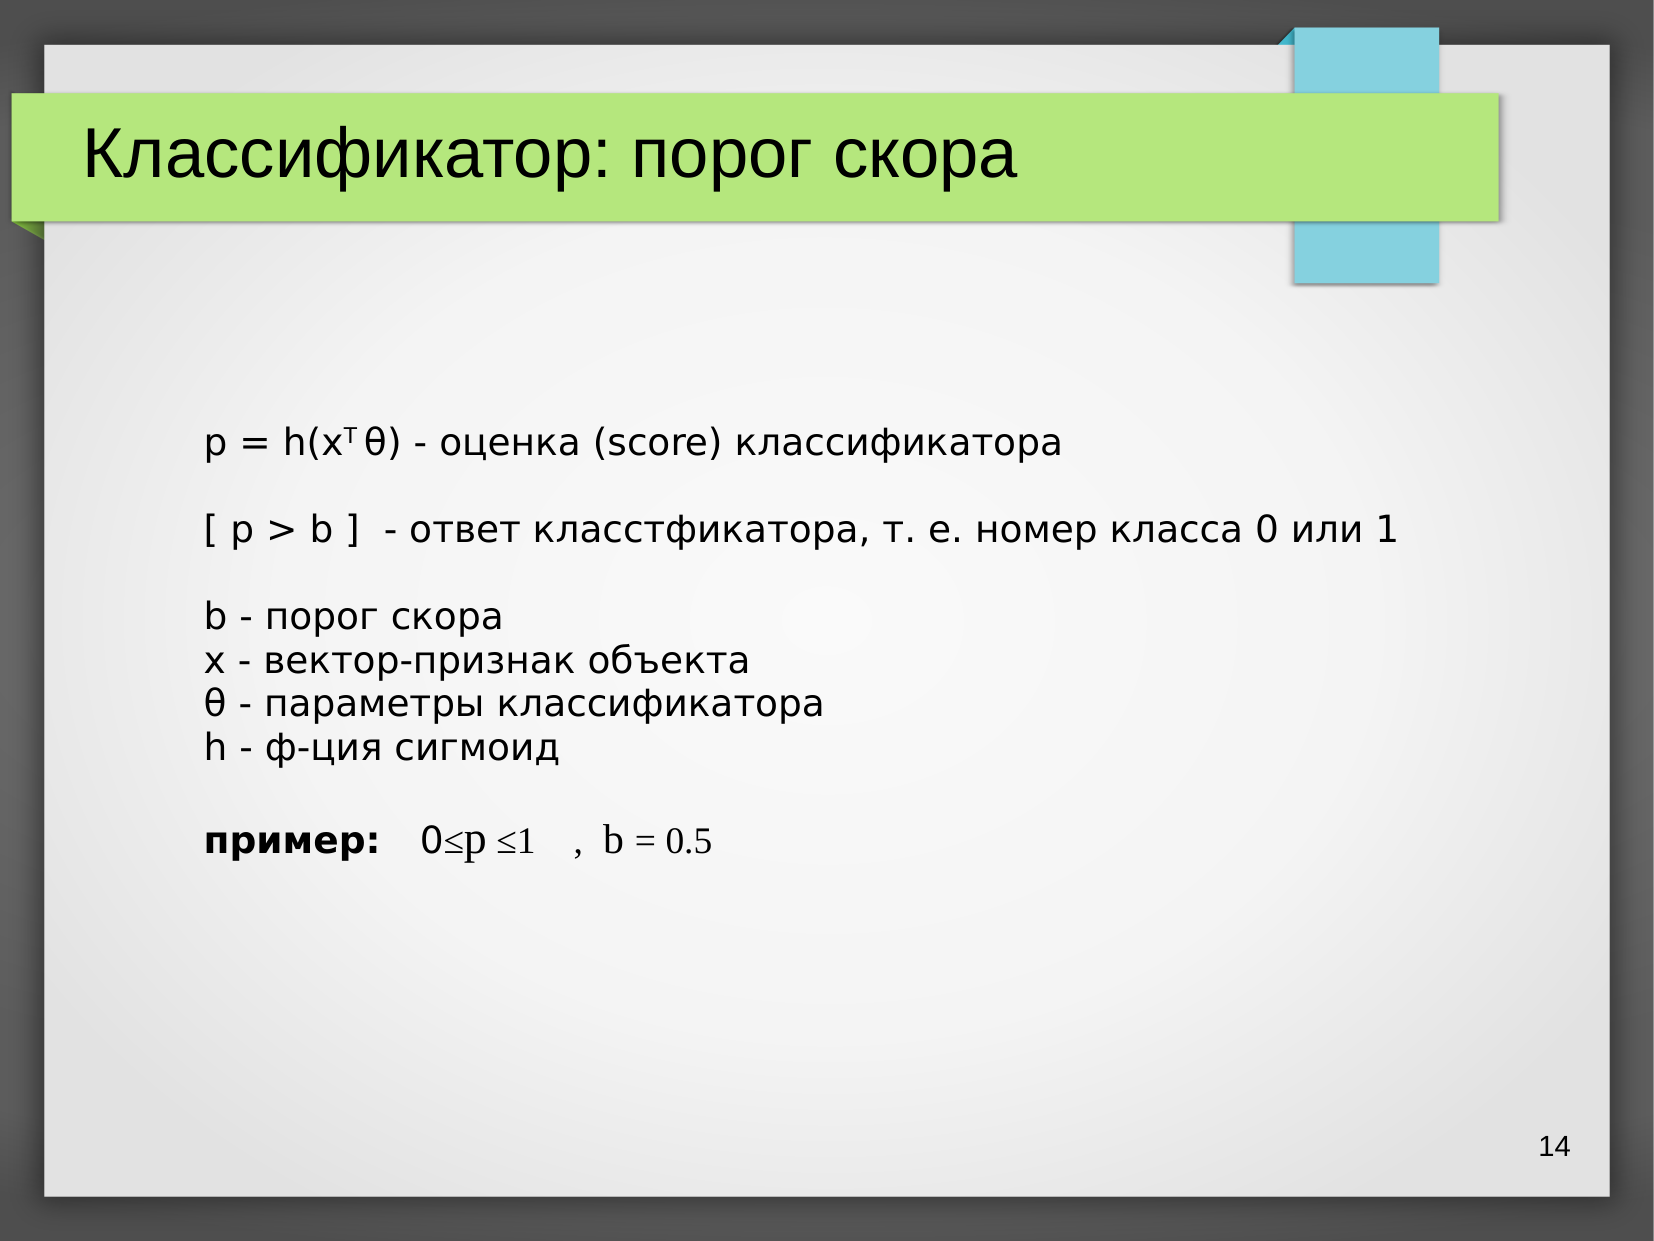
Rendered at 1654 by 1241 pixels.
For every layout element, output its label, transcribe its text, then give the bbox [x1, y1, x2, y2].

picture [0, 0, 1654, 1241]
text_box p = h(xT θ) - оценка (score) классификатора [ p > b ] - ответ класстфикатора, т. е. номер класса 0 или 1 b - порог скора x - вектор-признак объекта θ - параметры классификатора h - ф-ция сигмоид пример: 0≤p ≤1 , b = 0.5 [188, 413, 1477, 913]
title Классификатор: порог скора [82, 49, 1571, 257]
